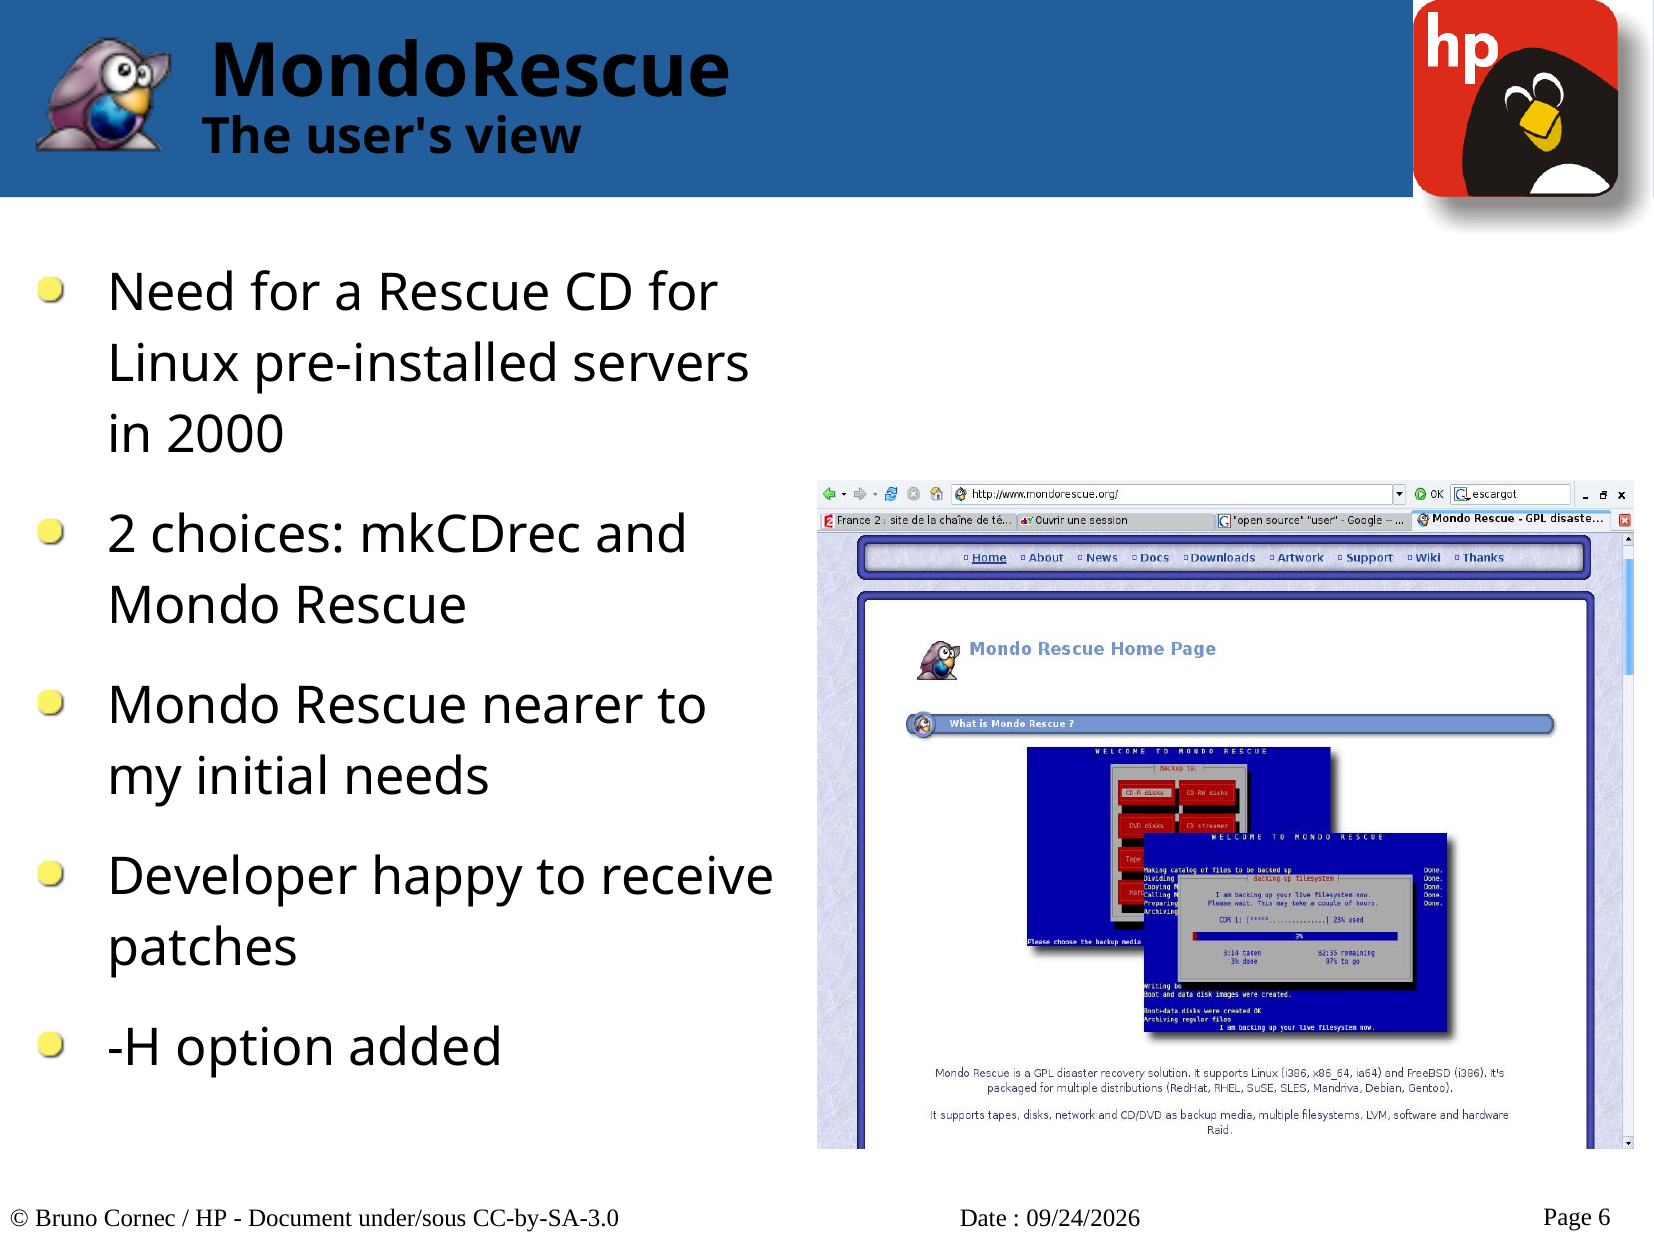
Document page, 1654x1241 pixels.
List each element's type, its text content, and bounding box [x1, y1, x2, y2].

picture [36, 1030, 67, 1061]
list Need for a Rescue CD for Linux pre-installed servers in 2000 2 choices: mkCDrec and Mondo Rescue Mondo Rescue nearer to my initial needs Developer happy to receive patches -H option added [24, 255, 780, 978]
title The user's view [201, 32, 1190, 241]
picture [1413, 0, 1654, 235]
picture [0, 0, 211, 199]
picture [817, 479, 1634, 1149]
